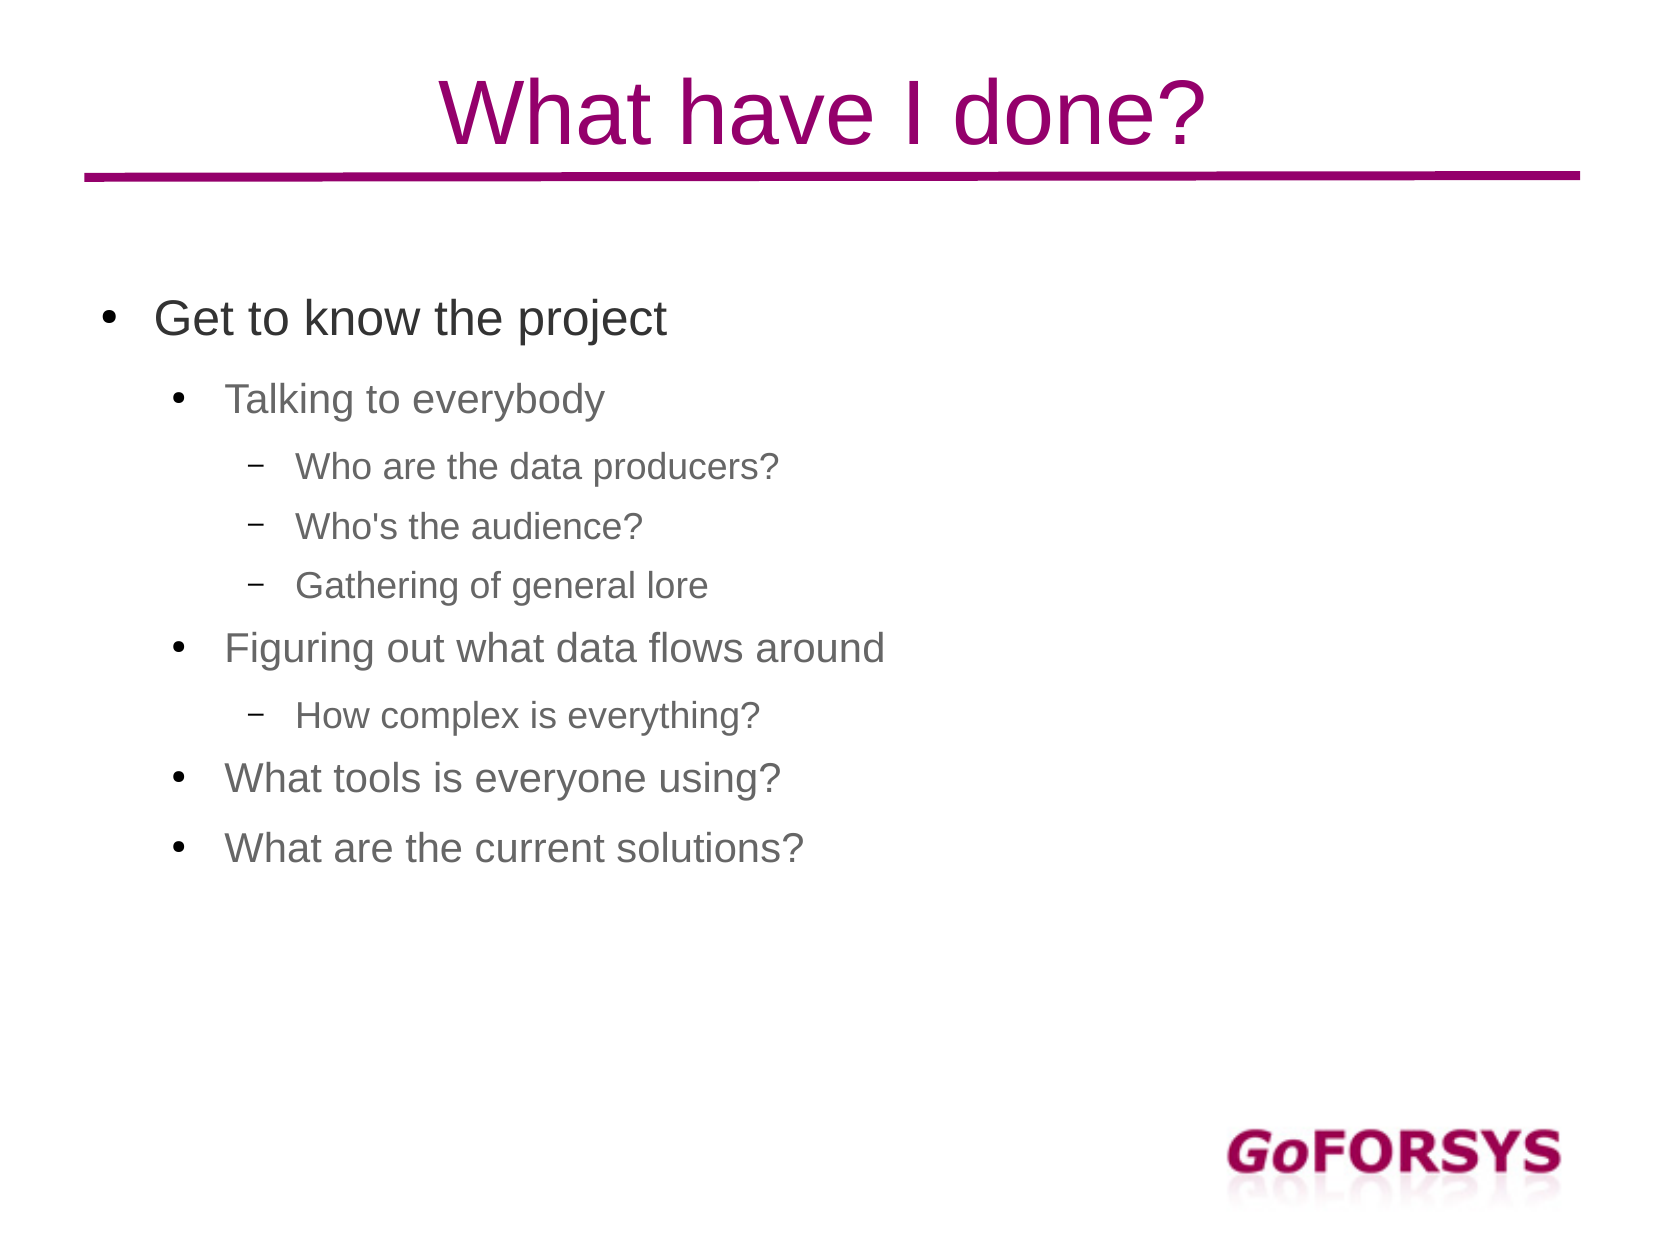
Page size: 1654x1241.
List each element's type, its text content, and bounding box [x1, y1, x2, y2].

picture [1211, 1115, 1574, 1241]
list Get to know the project Talking to everybody Who are the data producers? Who's the audience? Gathering of general lore Figuring out what data flows around How complex is everything? What tools is everyone using? What are the current solutions? [82, 290, 1571, 1094]
title What have I done? [75, 56, 1571, 170]
